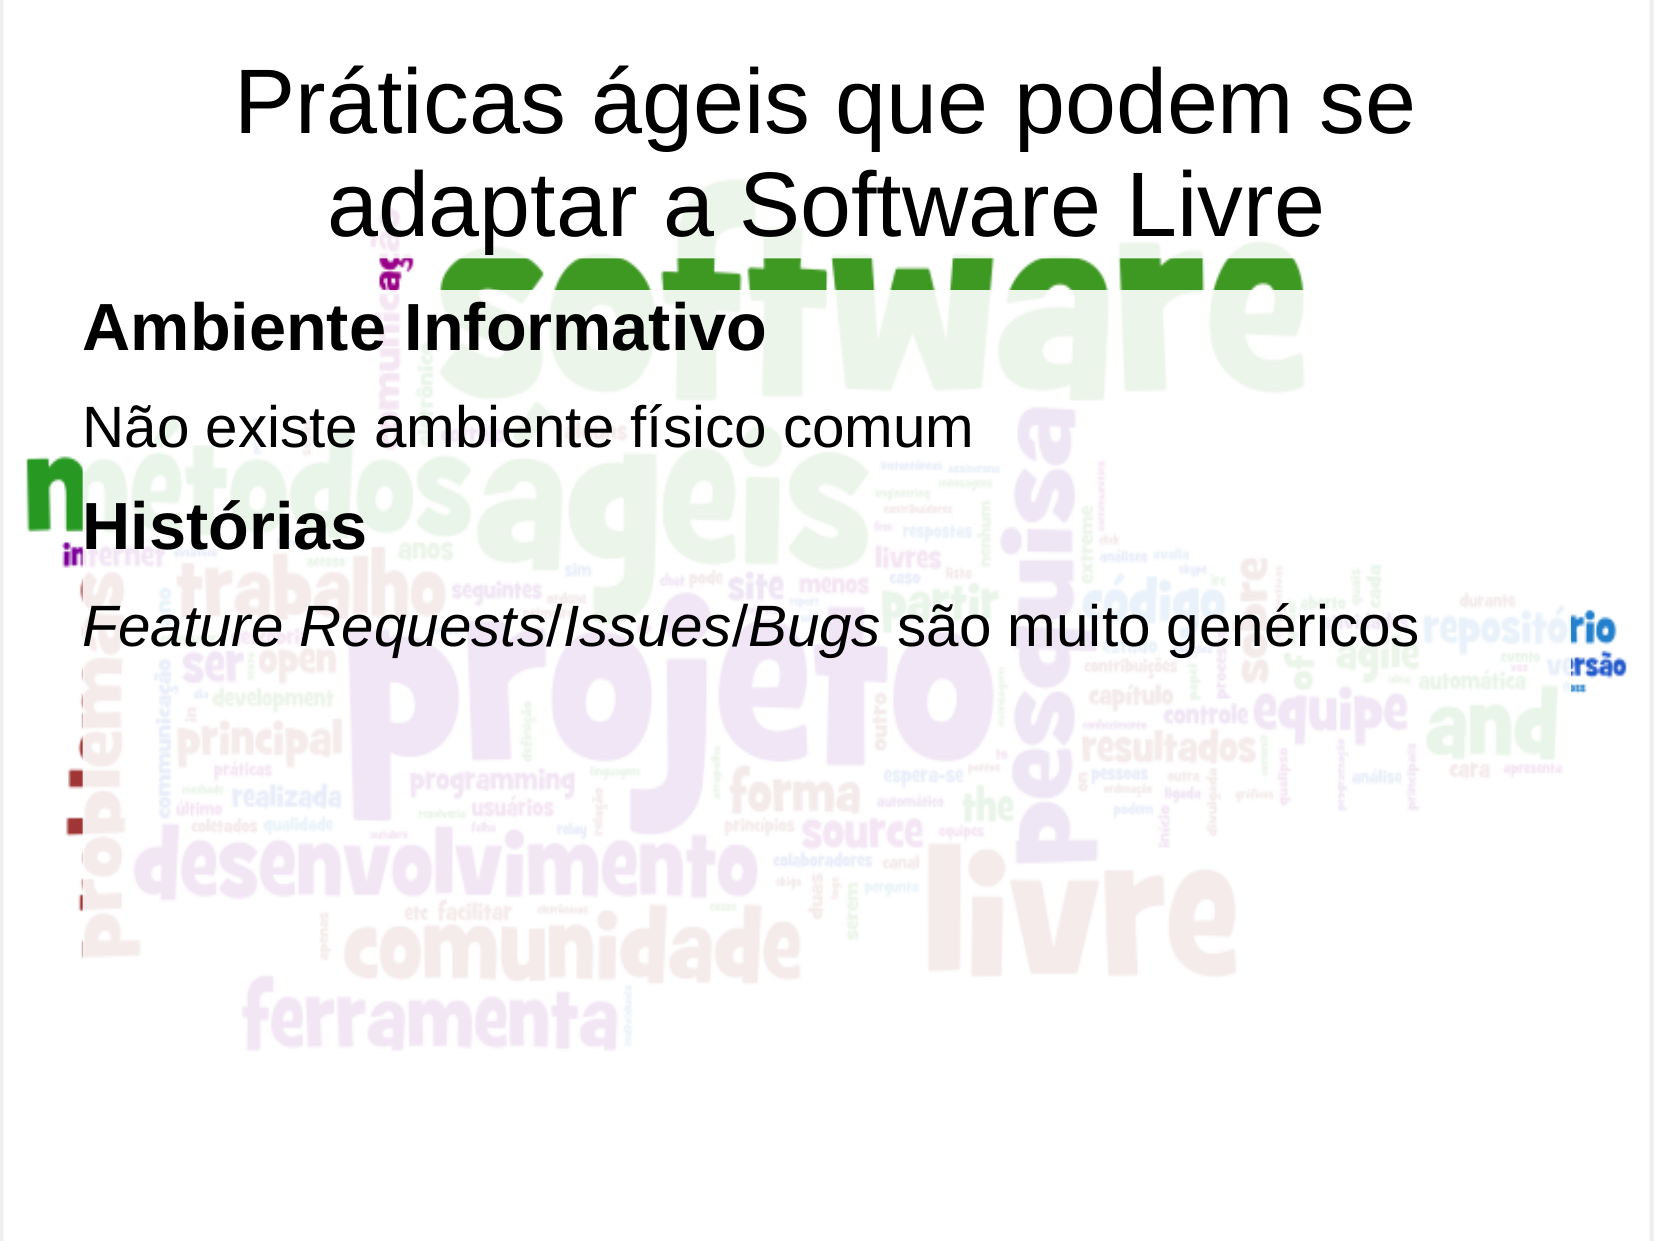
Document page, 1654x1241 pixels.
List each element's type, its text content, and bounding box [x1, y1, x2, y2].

title Práticas ágeis que podem se adaptar a Software Livre [82, 47, 1571, 259]
picture [0, 0, 1654, 1241]
list Ambiente Informativo Não existe ambiente físico comum Histórias Feature Requests/Issues/Bugs são muito genéricos [82, 290, 1571, 1094]
